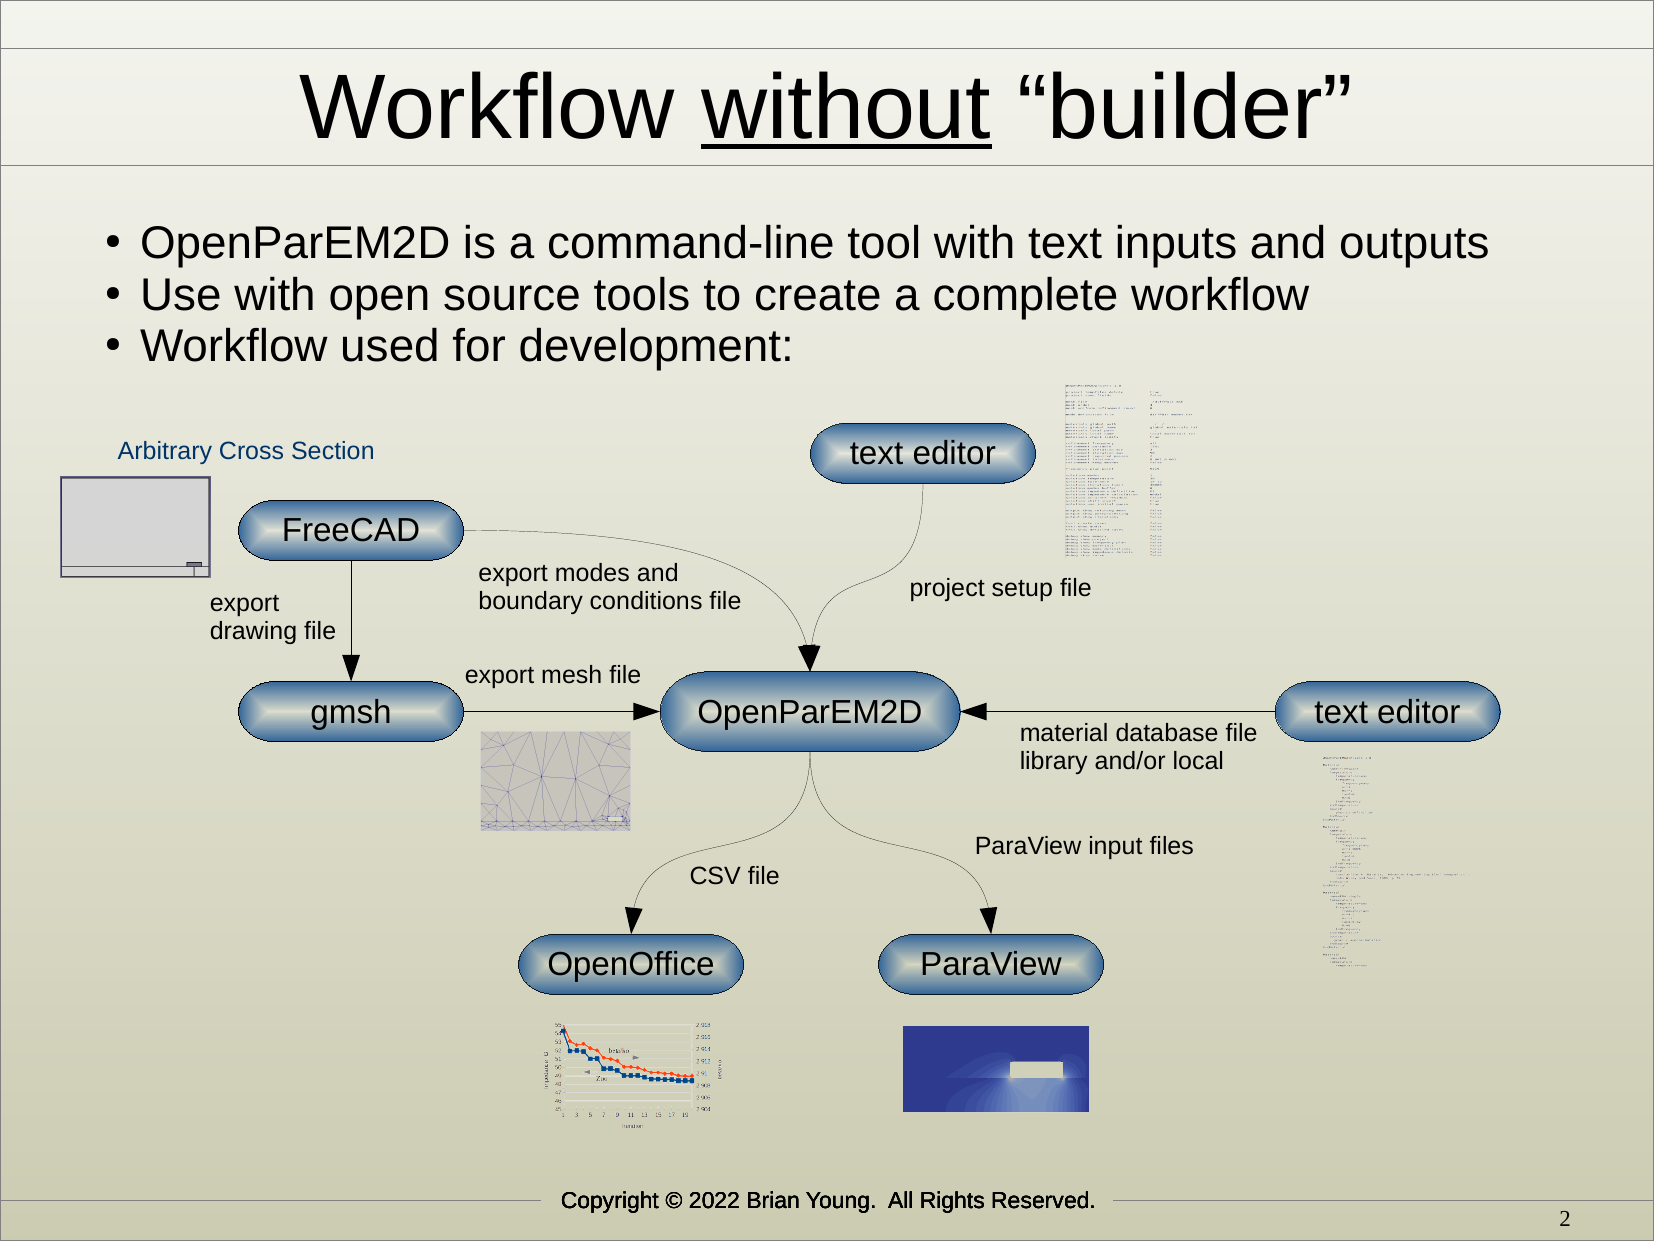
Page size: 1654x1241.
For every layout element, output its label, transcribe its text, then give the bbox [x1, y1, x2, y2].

text_box ParaView [878, 934, 1104, 995]
picture [480, 731, 631, 831]
text_box ParaView input files [960, 823, 1210, 867]
text_box gmsh [238, 681, 464, 742]
text_box text editor [1275, 681, 1501, 742]
text_box export modes and boundary conditions file [463, 551, 779, 627]
picture [903, 1026, 1091, 1114]
text_box export drawing file [195, 581, 361, 653]
text_box export mesh file [450, 653, 657, 697]
text_box CSV file [674, 853, 796, 897]
picture [1323, 756, 1471, 967]
text_box Arbitrary Cross Section [102, 429, 391, 473]
text_box OpenOffice [518, 934, 744, 995]
text_box FreeCAD [238, 500, 464, 561]
text_box project setup file [894, 566, 1111, 610]
text_box text editor [810, 423, 1036, 484]
text_box OpenParEM2D is a command-line tool with text inputs and outputs Use with open source tools to create a complete workflow Workflow used for development: [90, 210, 1576, 379]
title Workflow without “builder” [82, 49, 1571, 166]
text_box material database file library and/or local [1005, 711, 1274, 783]
picture [60, 476, 211, 578]
text_box OpenParEM2D [660, 671, 961, 752]
picture [1065, 384, 1201, 559]
picture [538, 1017, 726, 1132]
